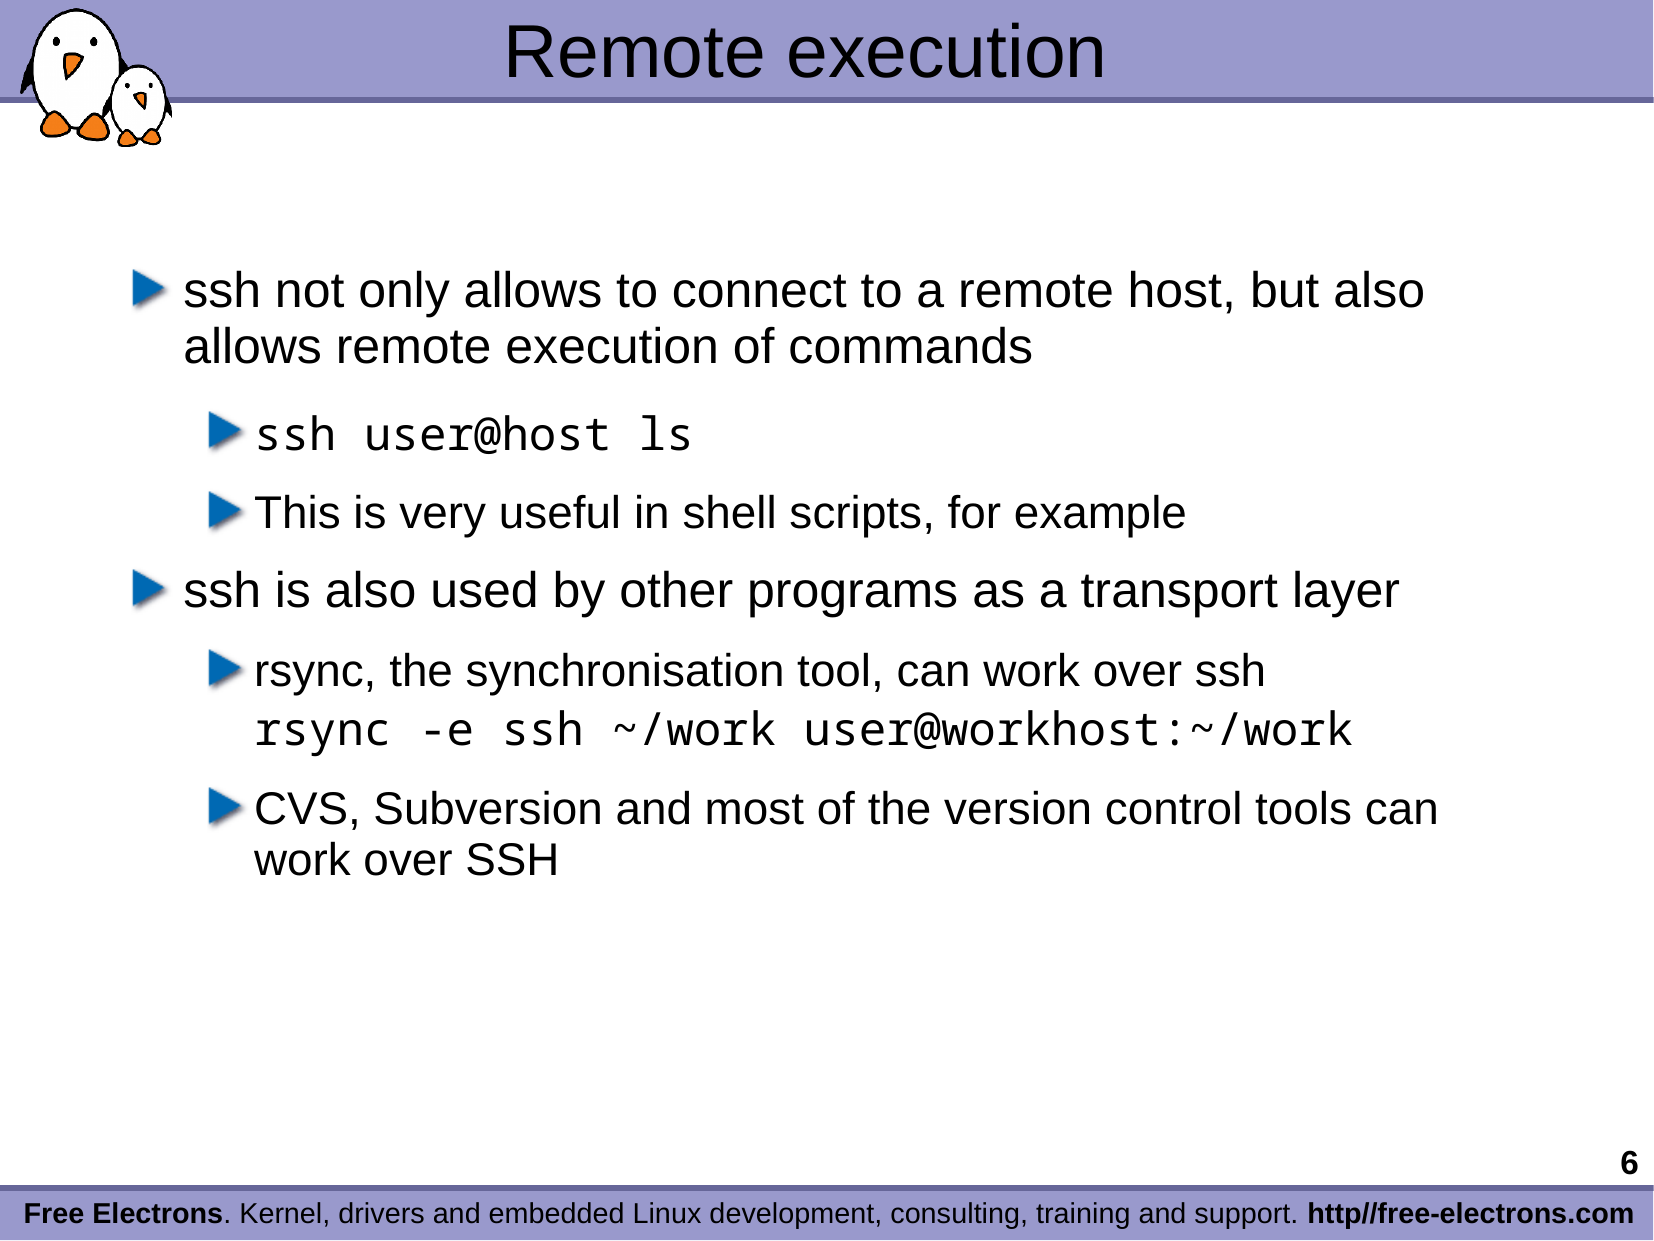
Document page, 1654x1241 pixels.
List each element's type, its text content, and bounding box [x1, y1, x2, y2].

title Remote execution [60, 0, 1551, 104]
picture [20, 8, 172, 147]
list ssh not only allows to connect to a remote host, but also allows remote execution of commands ssh user@host ls This is very useful in shell scripts, for example ssh is also used by other programs as a transport layer rsync, the synchronisation tool, can work over ssh rsync -e ssh ~/work user@workhost:~/work CVS, Subversion and most of the version control tools can work over SSH [112, 262, 1525, 1013]
